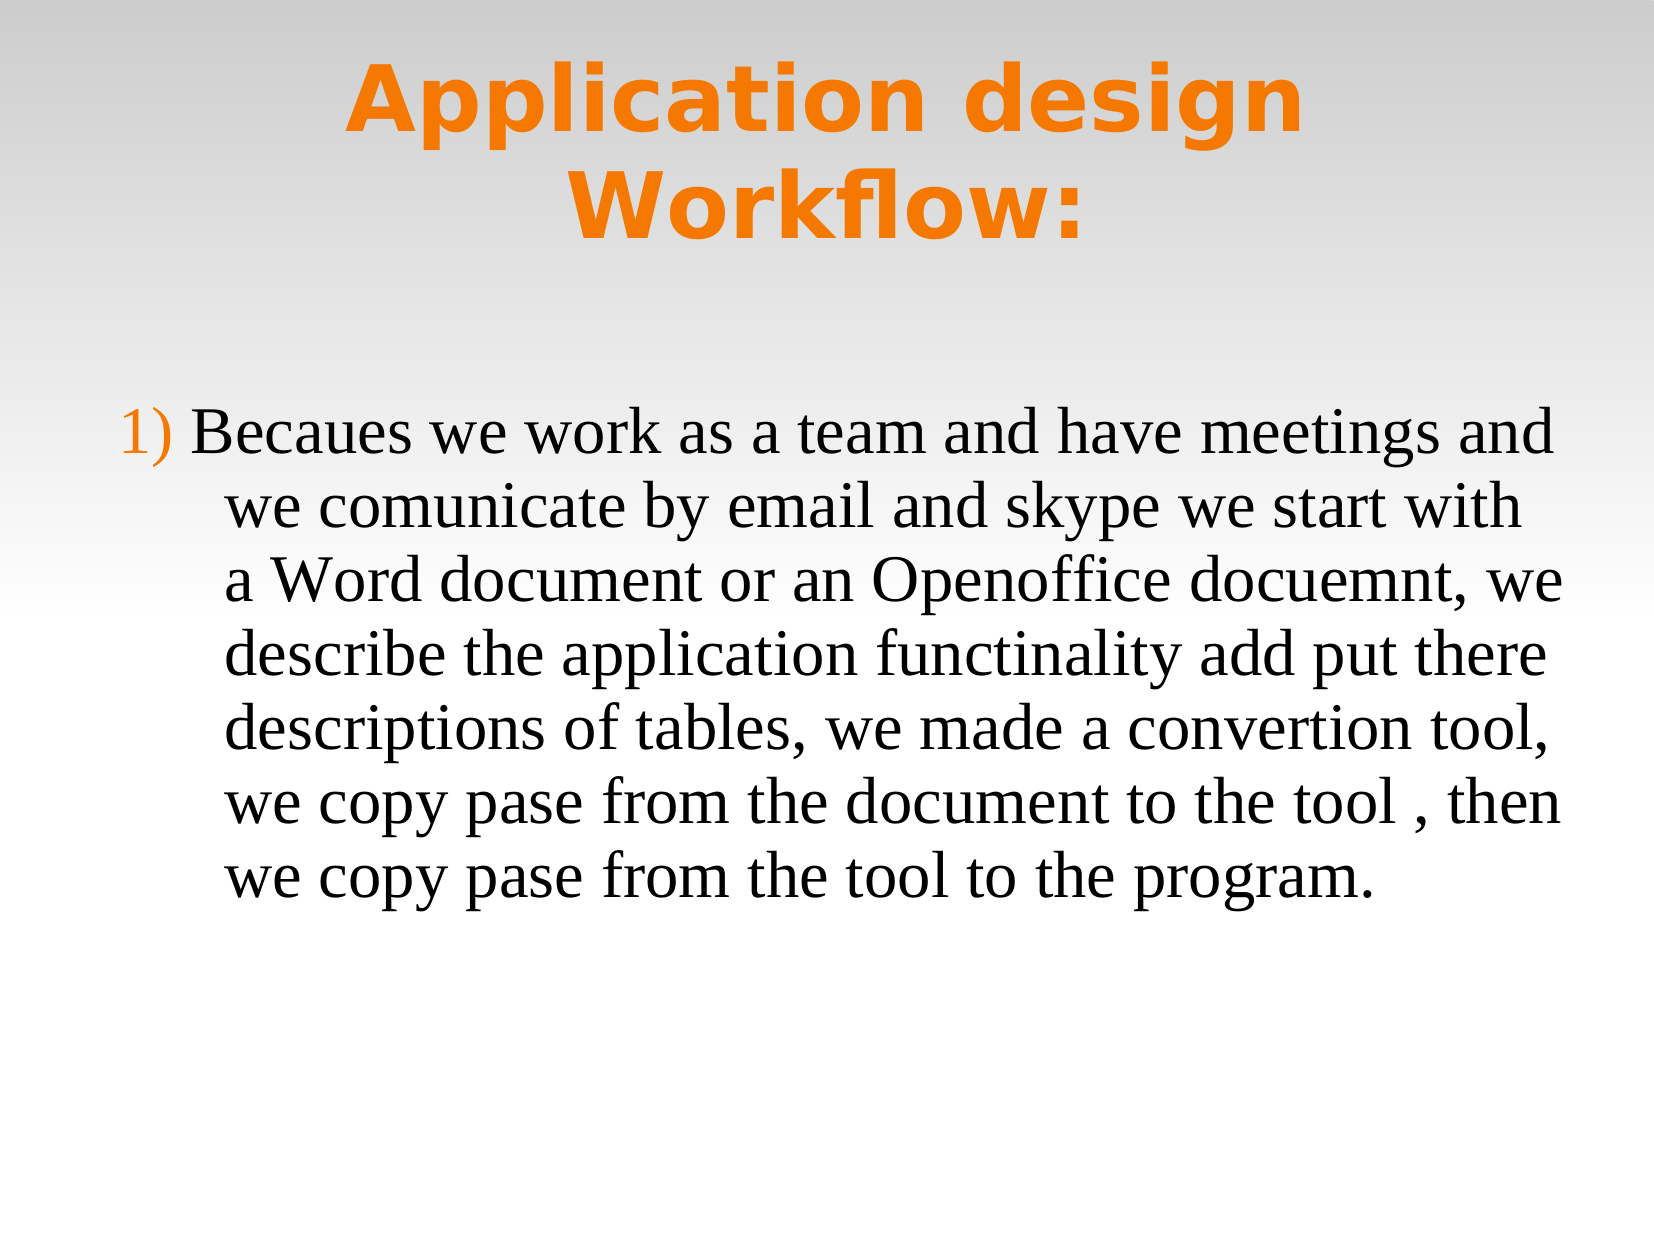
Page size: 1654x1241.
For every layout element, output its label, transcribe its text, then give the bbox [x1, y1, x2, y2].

title Application design Workflow: [82, 45, 1571, 261]
list Becaues we work as a team and have meetings and we comunicate by email and skype we start with a Word document or an Openoffice docuemnt, we describe the application functinality add put there descriptions of tables, we made a convertion tool, we copy pase from the document to the tool , then we copy pase from the tool to the program. [82, 290, 1571, 1094]
